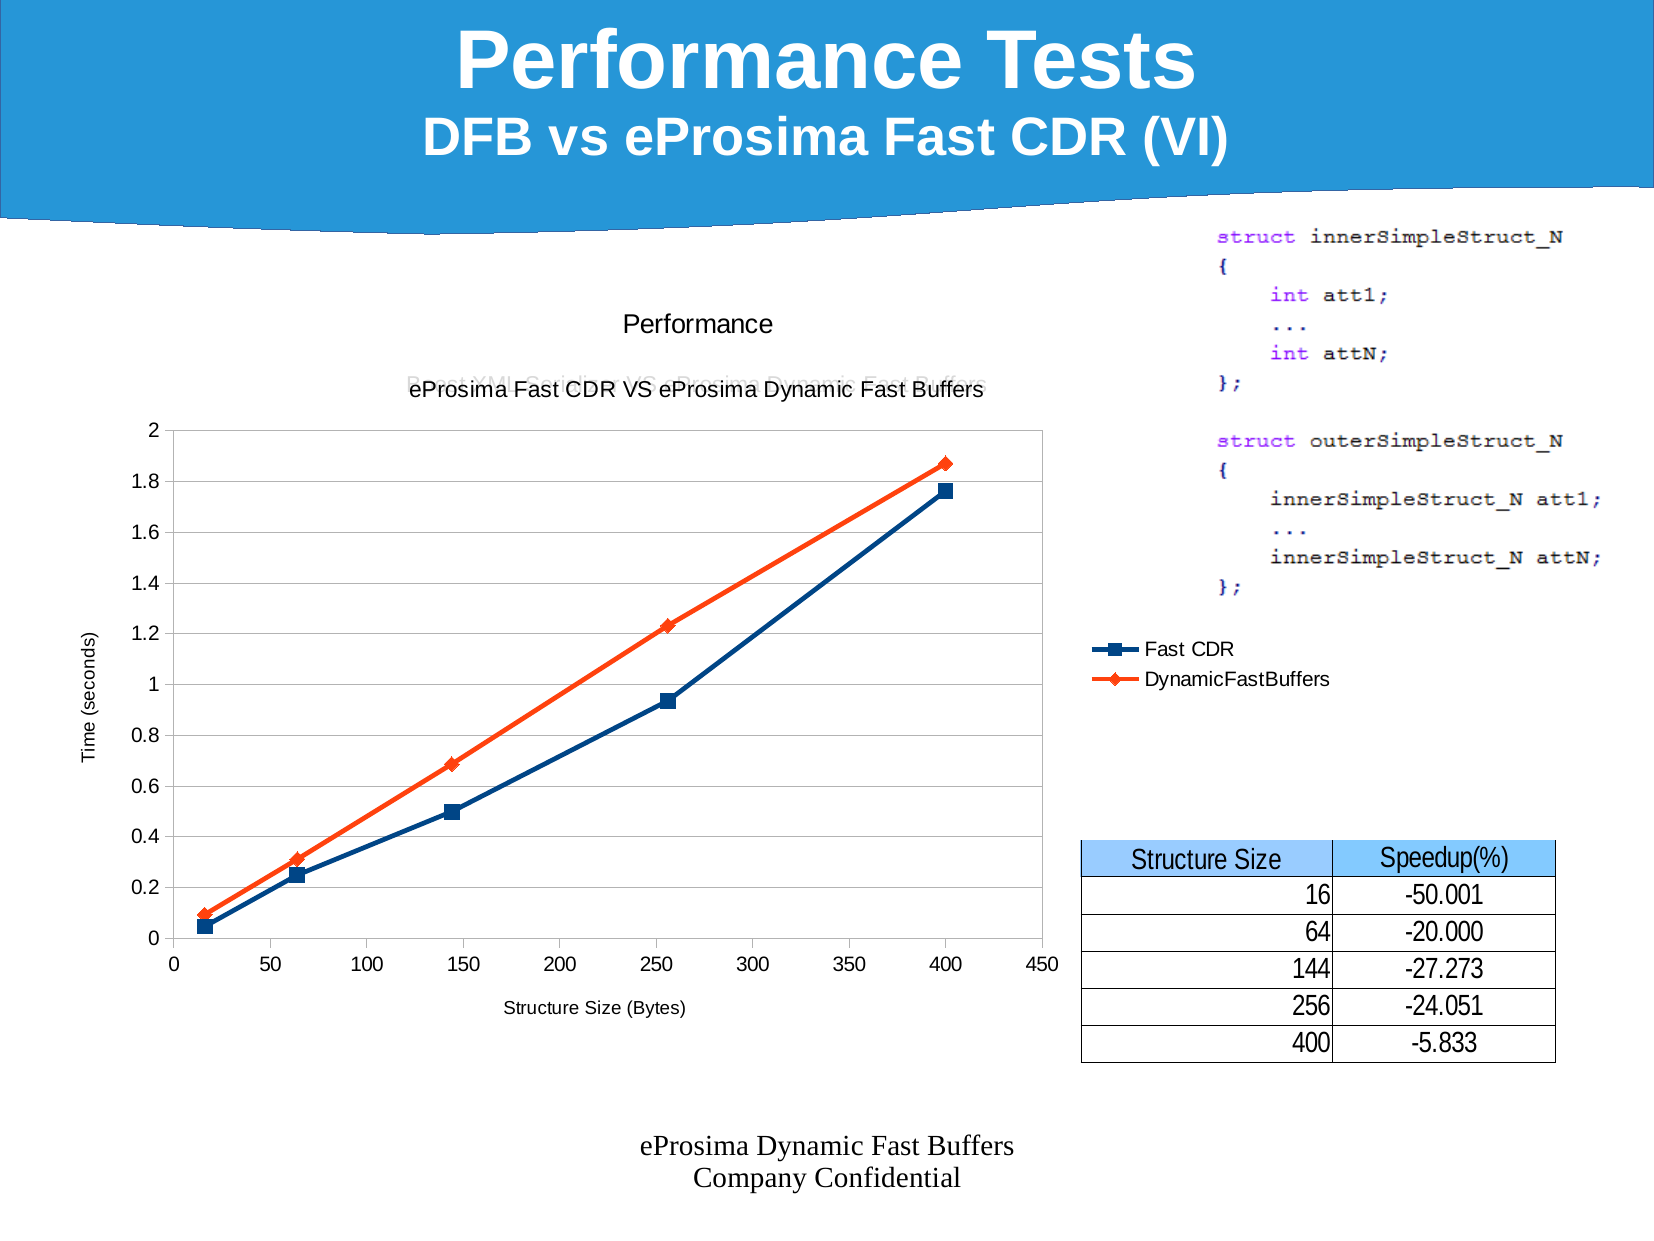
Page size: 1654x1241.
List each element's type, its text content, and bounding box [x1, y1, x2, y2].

chart [45, 278, 1351, 1051]
text_box Performance Tests DFB vs eProsima Fast CDR (VI) [0, 0, 1654, 235]
picture [1215, 224, 1606, 601]
picture [1080, 840, 1558, 1066]
picture [405, 369, 991, 410]
